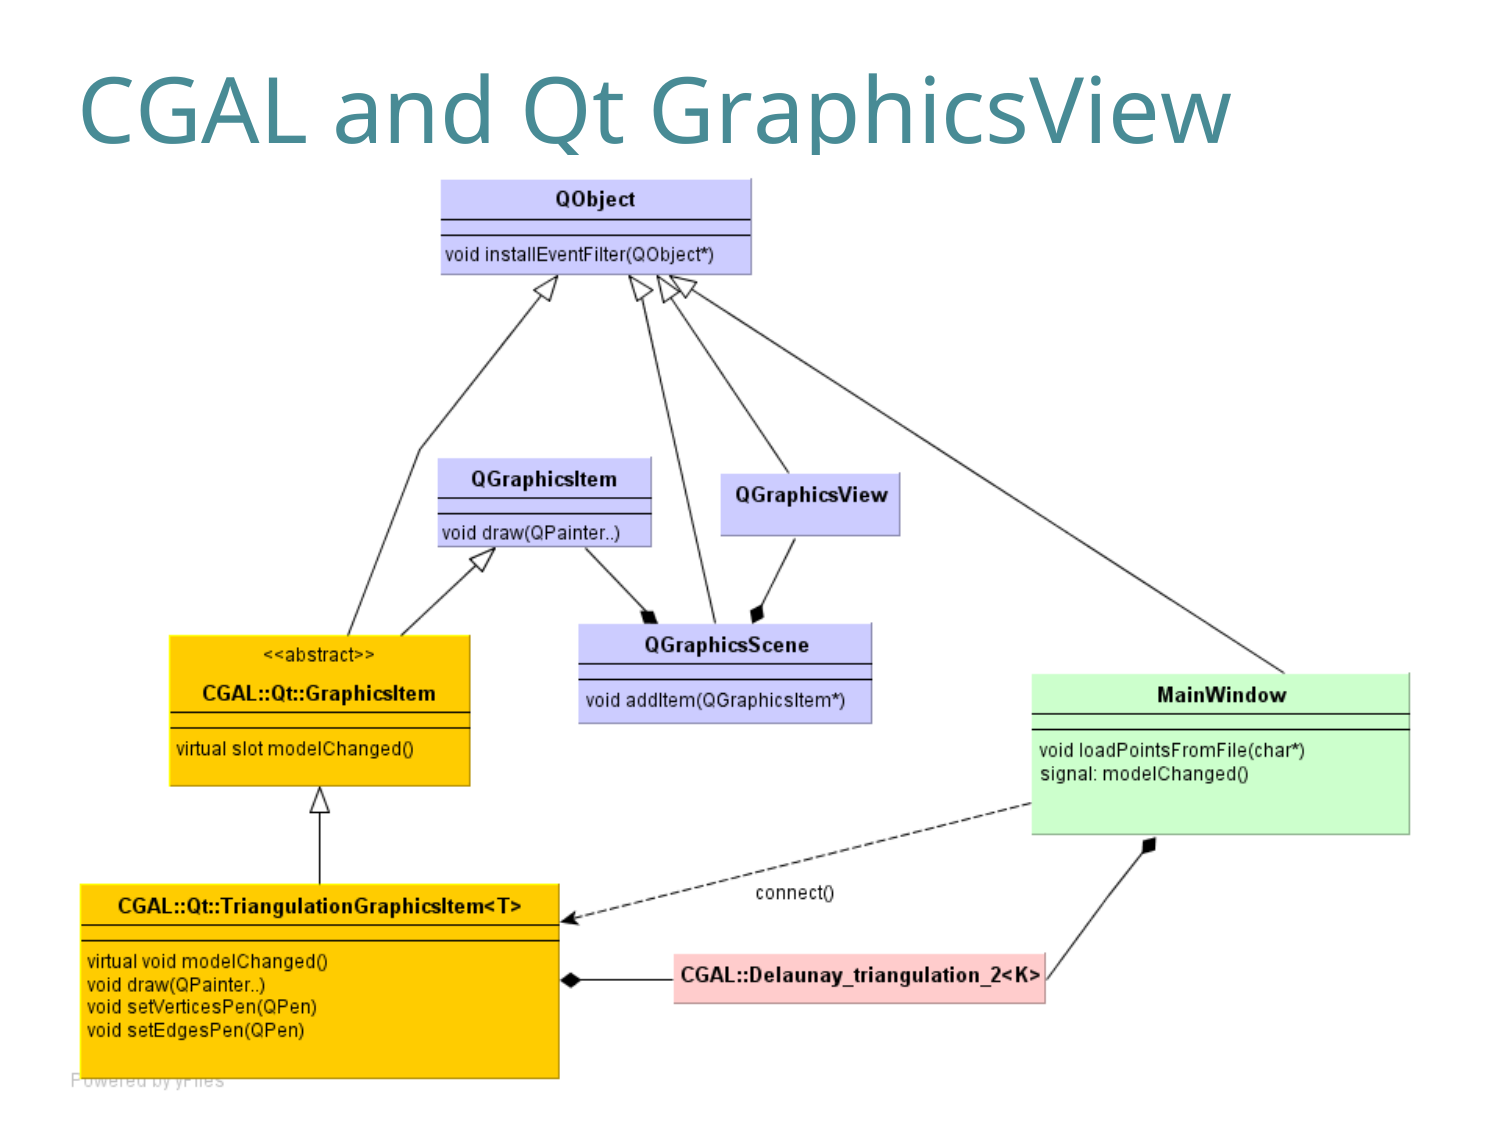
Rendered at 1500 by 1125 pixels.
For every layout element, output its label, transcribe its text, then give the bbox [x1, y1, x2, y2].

picture [55, 155, 1437, 1106]
title CGAL and Qt GraphicsView [62, 37, 1393, 155]
